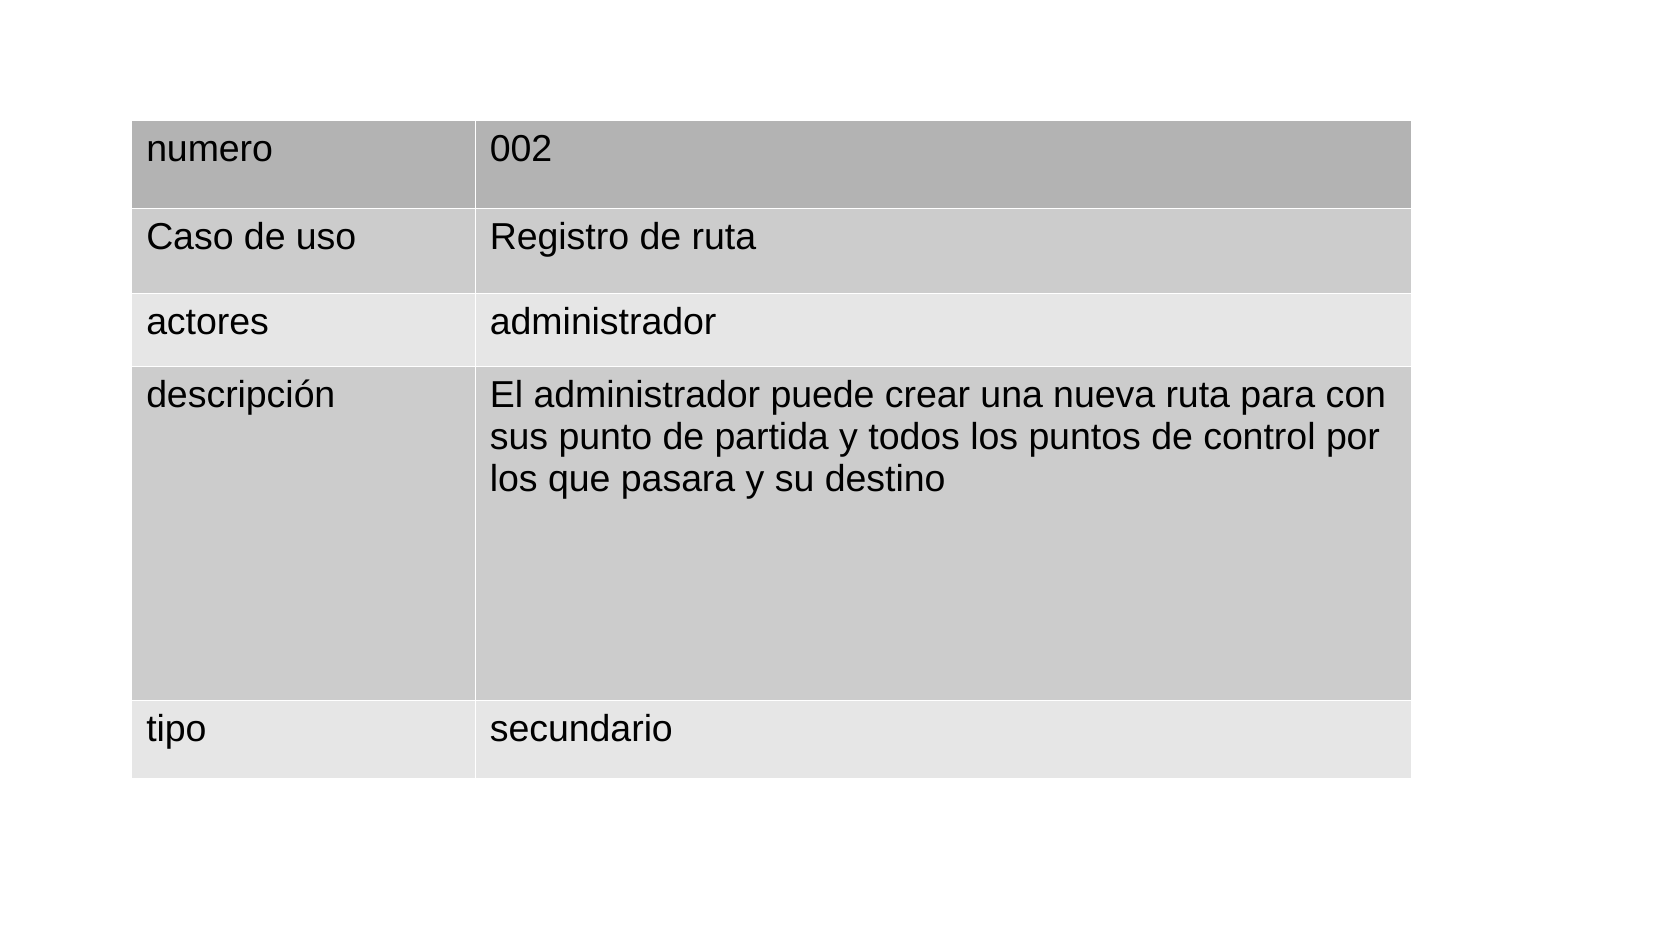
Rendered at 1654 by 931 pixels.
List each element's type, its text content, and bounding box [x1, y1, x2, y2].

table_cell administrador [476, 294, 1411, 366]
table_header 002 [476, 121, 1411, 208]
table_cell tipo [132, 701, 475, 778]
table_cell secundario [476, 701, 1411, 778]
table_cell El administrador puede crear una nueva ruta para con sus punto de partida y todos los puntos de control por los que pasara y su destino [476, 367, 1411, 700]
table_cell actores [132, 294, 475, 366]
table_header numero [132, 121, 475, 208]
table_cell descripción [132, 367, 475, 700]
table_cell Registro de ruta [476, 209, 1411, 293]
table_cell Caso de uso [132, 209, 475, 293]
